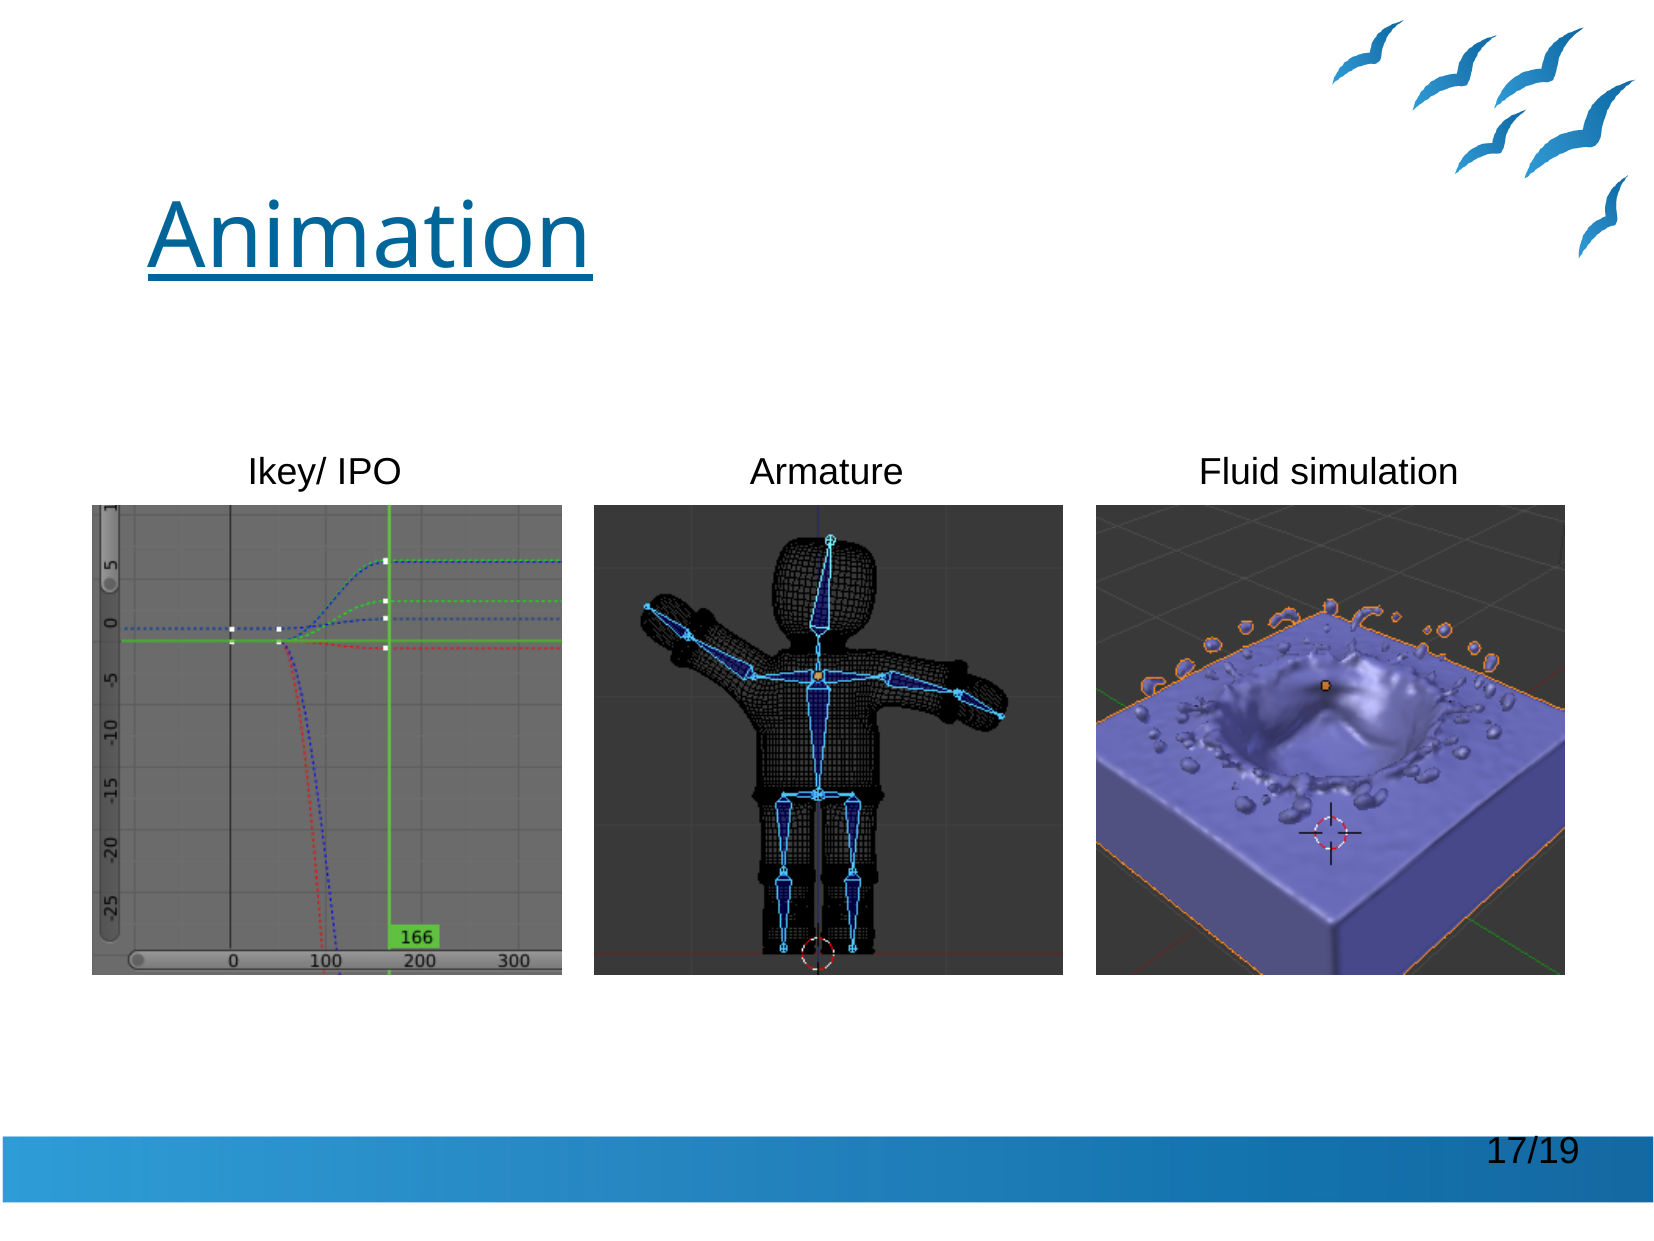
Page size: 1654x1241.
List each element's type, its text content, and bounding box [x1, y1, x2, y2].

text_box Armature [649, 442, 1004, 500]
title Animation [147, 173, 1506, 290]
picture [0, 0, 1654, 1241]
text_box Ikey/ IPO [147, 442, 502, 500]
text_box <numéro>/19 [1471, 1122, 1654, 1193]
text_box Fluid simulation [1151, 442, 1506, 500]
